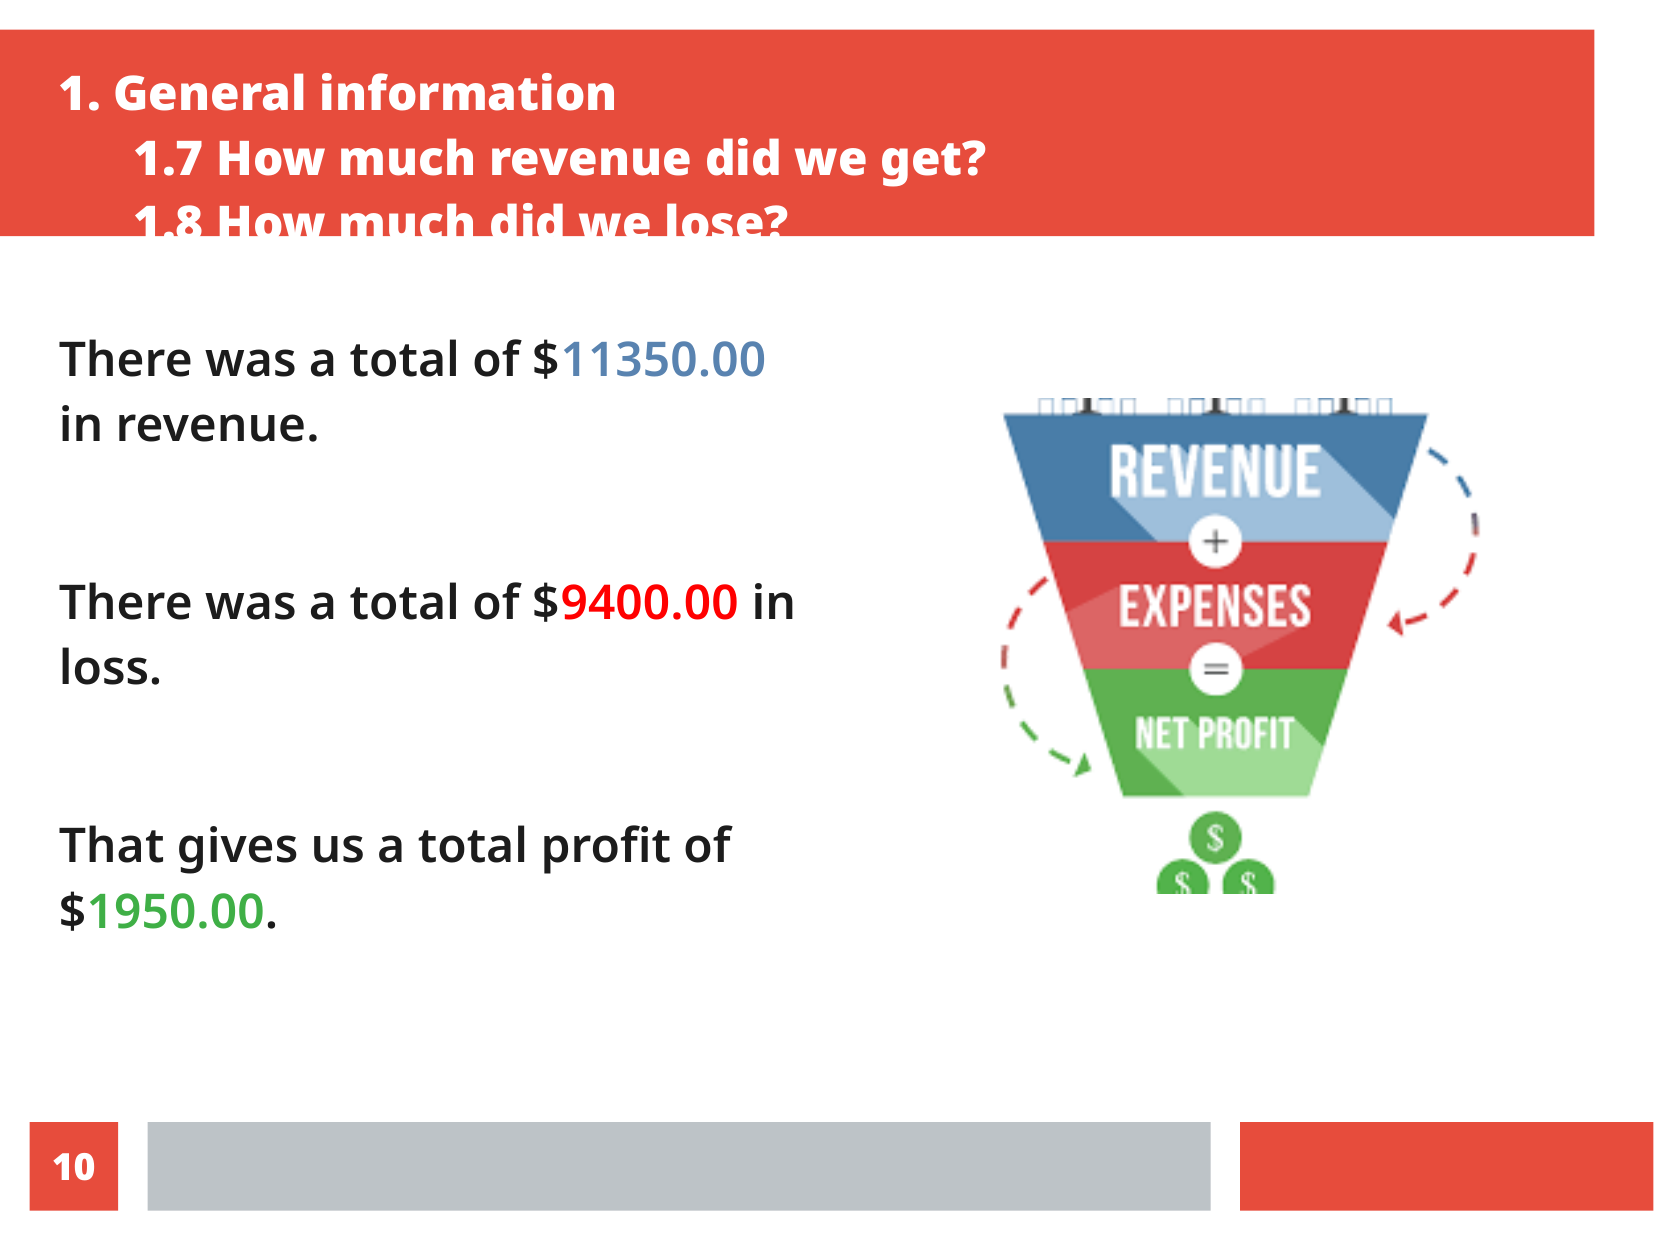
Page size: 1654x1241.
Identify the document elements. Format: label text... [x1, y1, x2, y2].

picture [862, 398, 1570, 894]
list There was a total of $11350.00 in revenue. There was a total of $9400.00 in loss. That gives us a total profit of $1950.00. [59, 324, 811, 1093]
title 1. General information 1.7 How much revenue did we get? 1.8 How much did we lose? [59, 59, 1595, 207]
